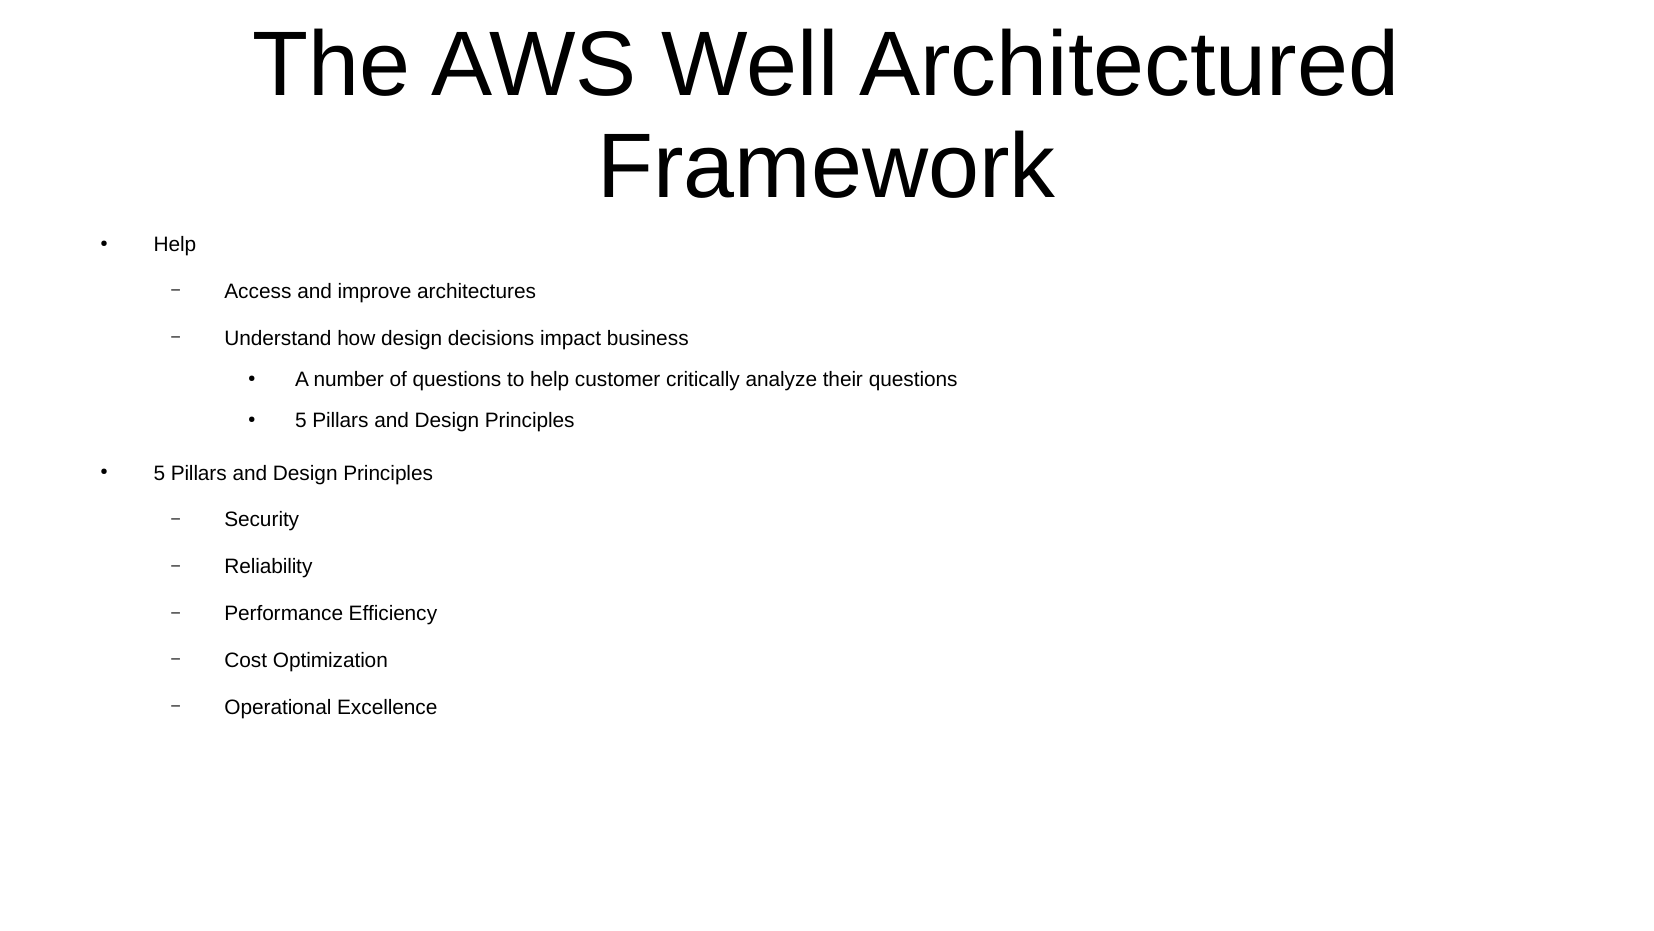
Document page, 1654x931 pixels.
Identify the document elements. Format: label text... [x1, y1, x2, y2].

list Help Access and improve architectures Understand how design decisions impact business A number of questions to help customer critically analyze their questions 5 Pillars and Design Principles 5 Pillars and Design Principles Security Reliability Performance Efficiency Cost Optimization Operational Excellence [82, 232, 1621, 916]
title The AWS Well Architectured Framework [82, 12, 1571, 218]
